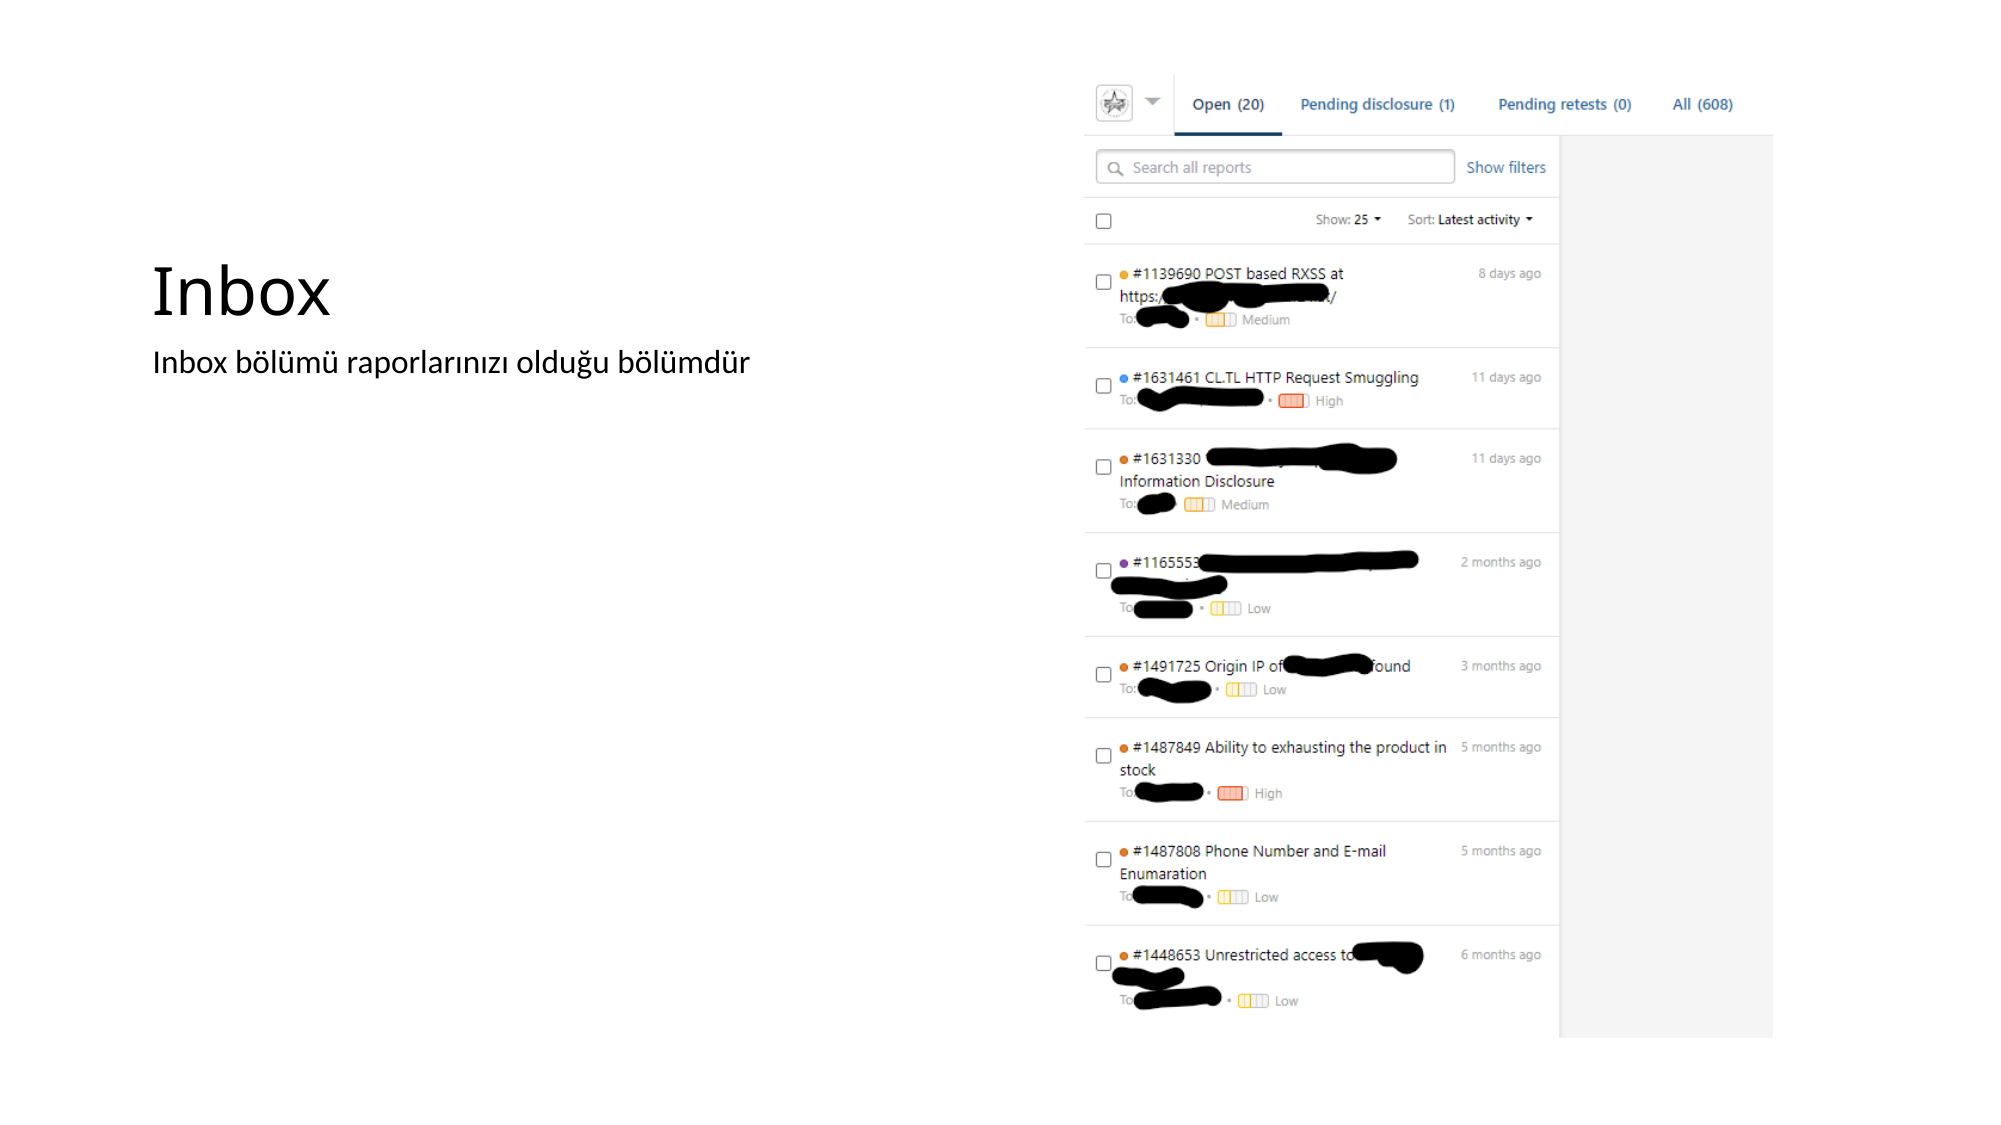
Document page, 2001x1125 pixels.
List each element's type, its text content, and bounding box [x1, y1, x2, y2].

title Inbox [137, 75, 783, 337]
list Inbox bölümü raporlarınızı olduğu bölümdür [137, 337, 783, 963]
picture [1084, 75, 1773, 1038]
